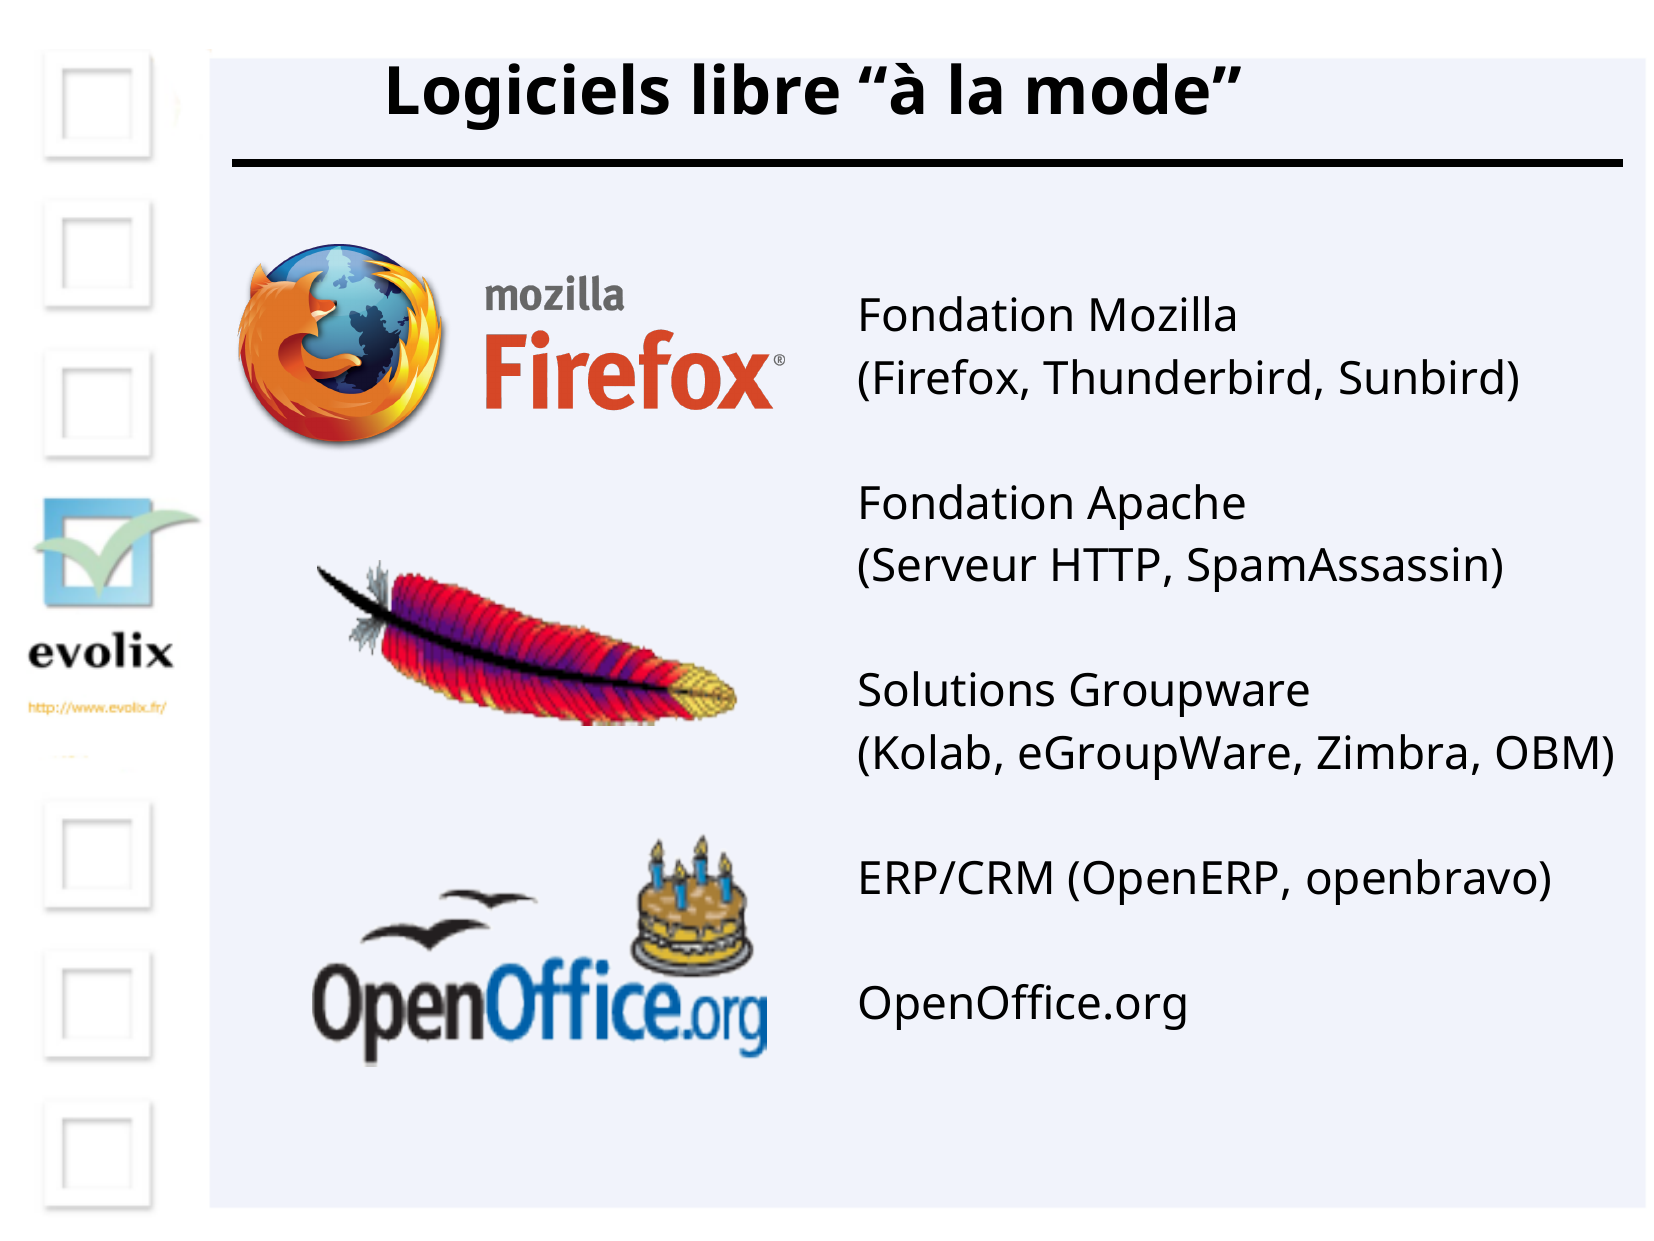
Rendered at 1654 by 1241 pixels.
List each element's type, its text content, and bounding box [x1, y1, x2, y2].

text_box Fondation Mozilla (Firefox, Thunderbird, Sunbird) Fondation Apache (Serveur HTTP, SpamAssassin) Solutions Groupware (Kolab, eGroupWare, Zimbra, OBM) ERP/CRM (OpenERP, openbravo) OpenOffice.org [770, 214, 1634, 1102]
title Logiciels libre “à la mode” [22, 27, 1604, 151]
picture [0, 49, 1654, 1218]
